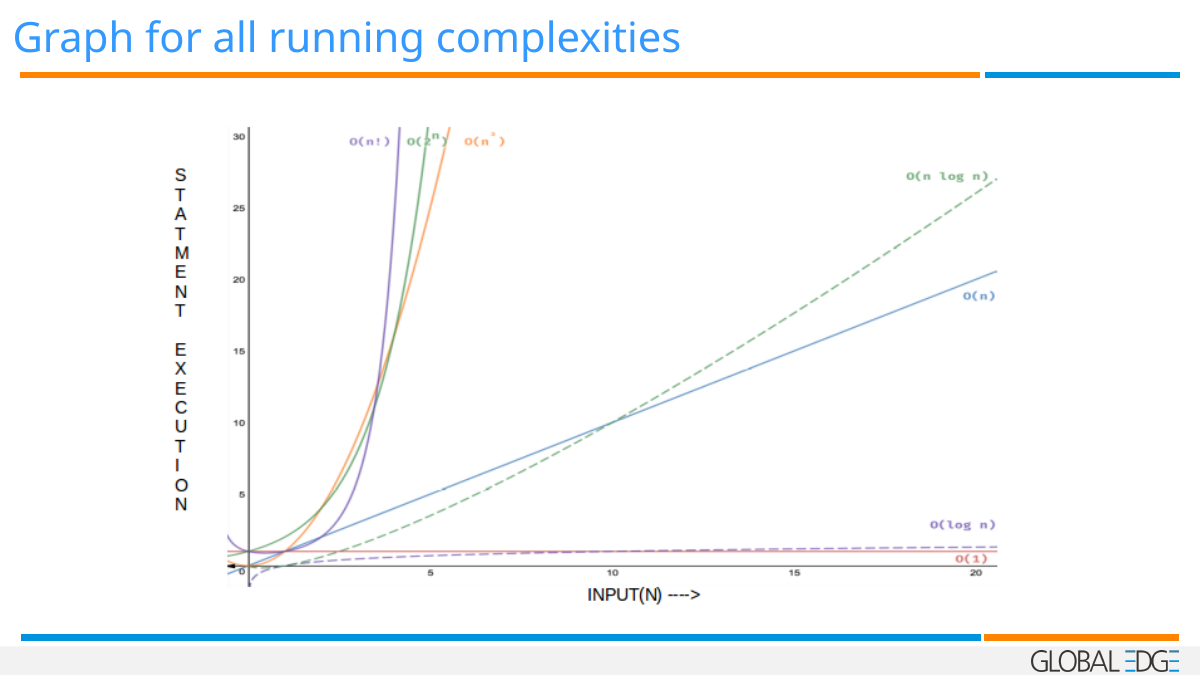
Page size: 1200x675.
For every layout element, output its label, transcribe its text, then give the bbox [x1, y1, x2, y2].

picture [1031, 650, 1179, 672]
picture [141, 97, 1025, 621]
title Graph for all running complexities [12, 9, 1088, 63]
